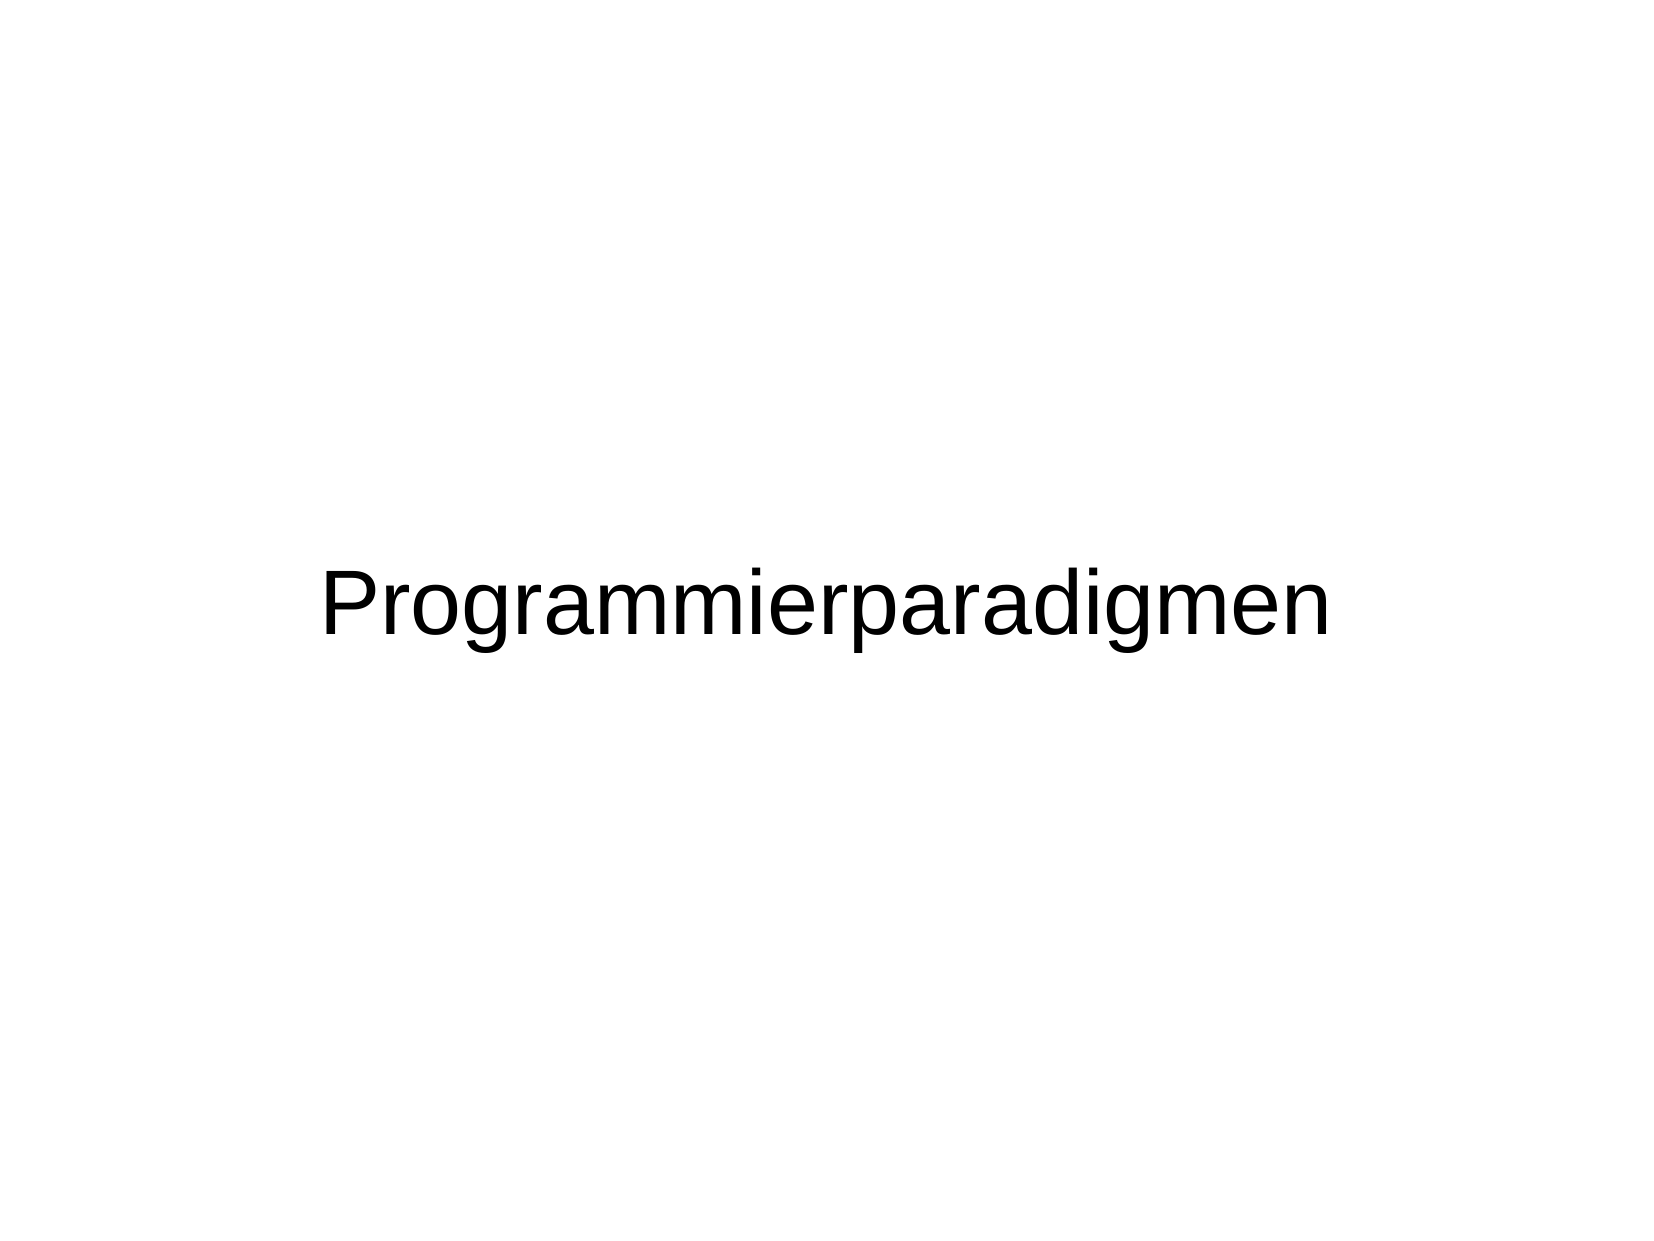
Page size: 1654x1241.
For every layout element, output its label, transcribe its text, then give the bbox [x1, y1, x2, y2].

text_box Programmierparadigmen [256, 492, 1397, 713]
